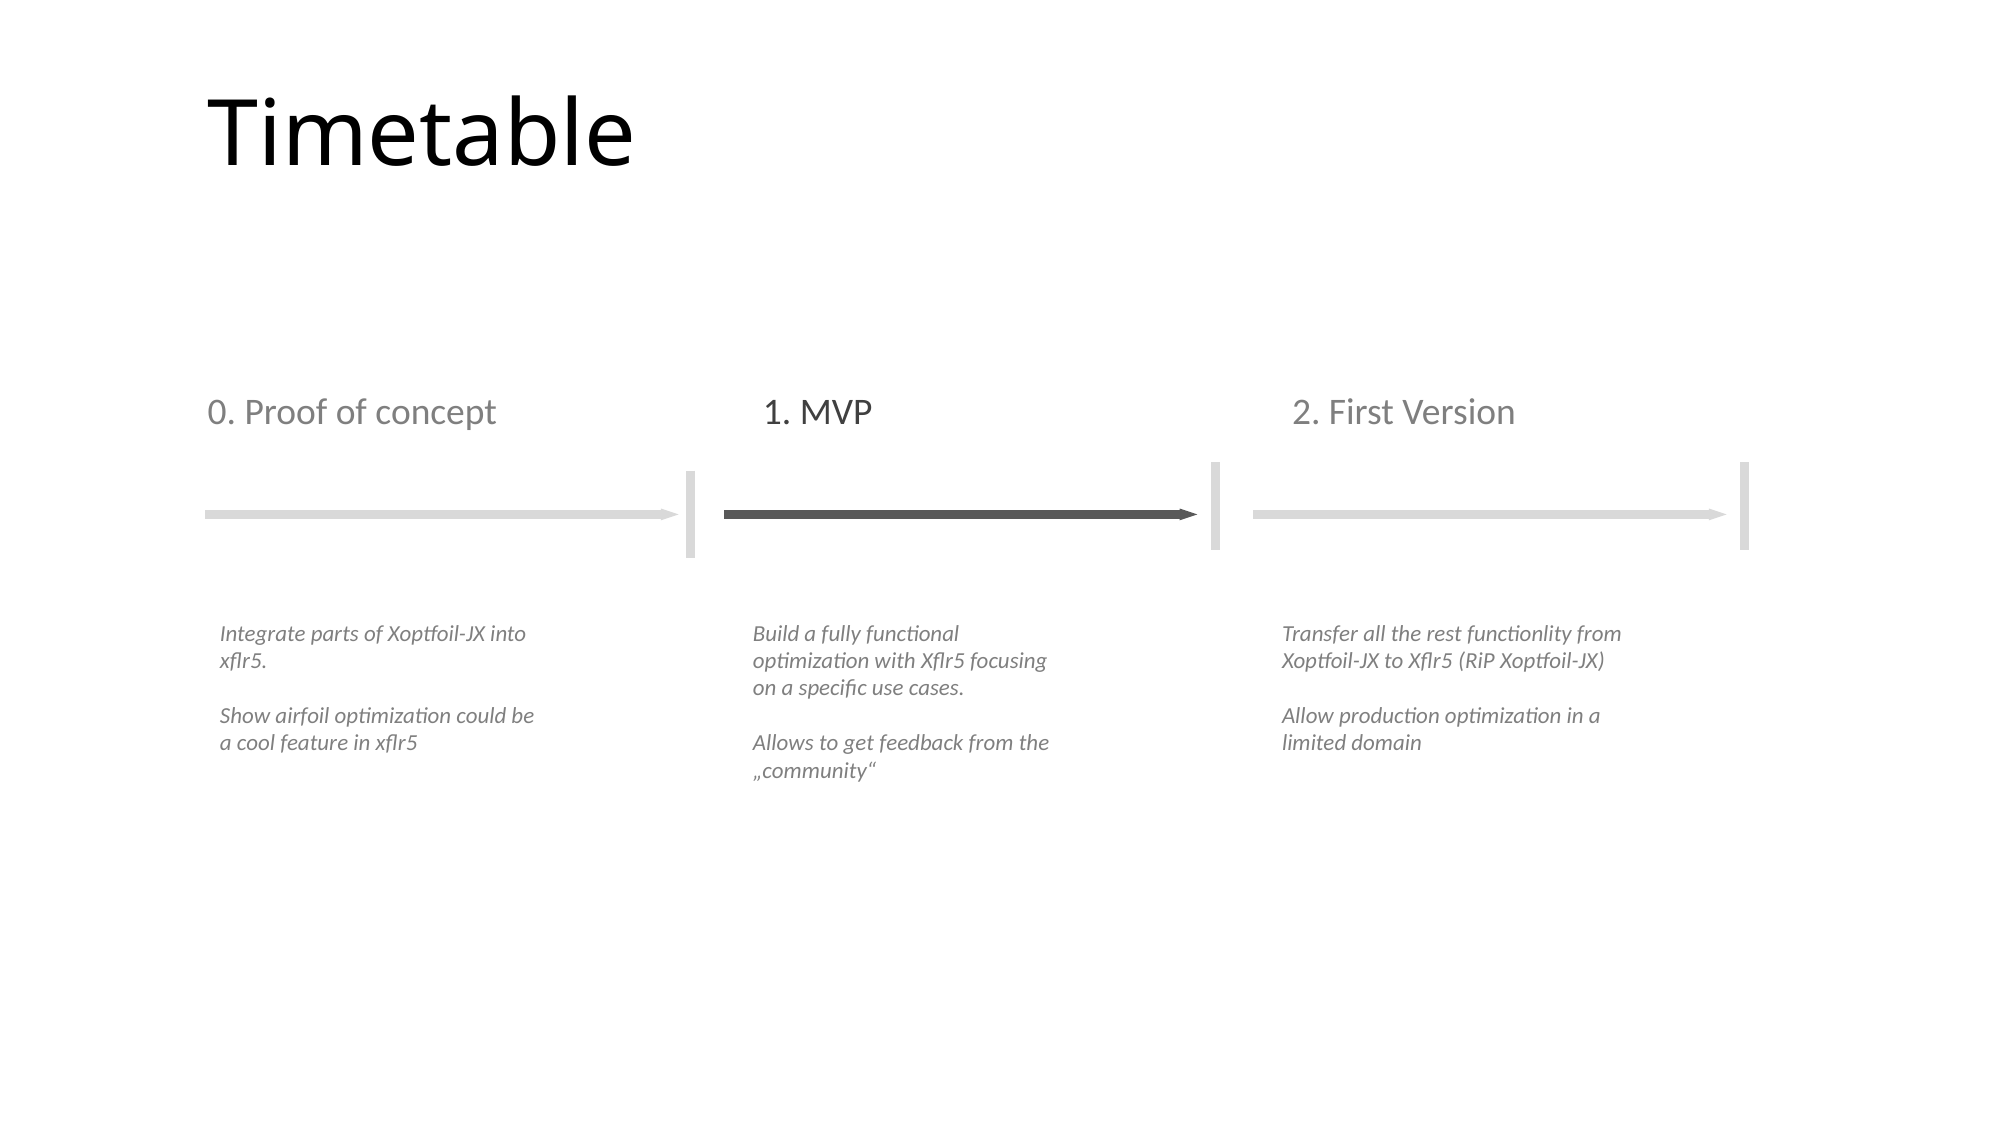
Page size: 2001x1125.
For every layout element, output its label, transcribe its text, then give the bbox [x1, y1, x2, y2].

text_box Timetable [192, 78, 725, 197]
text_box 0. Proof of concept [192, 379, 516, 440]
text_box 2. First Version [1277, 379, 1534, 440]
text_box Build a fully functional optimization with Xflr5 focusing on a specific use cases. Allows to get feedback from the „community“ [737, 610, 1086, 793]
text_box 1. MVP [747, 379, 889, 440]
text_box Integrate parts of Xoptfoil-JX into xflr5. Show airfoil optimization could be a cool feature in xflr5 [205, 610, 553, 765]
text_box Transfer all the rest functionlity from Xoptfoil-JX to Xflr5 (RiP Xoptfoil-JX) Allow production optimization in a limited domain [1267, 610, 1682, 765]
